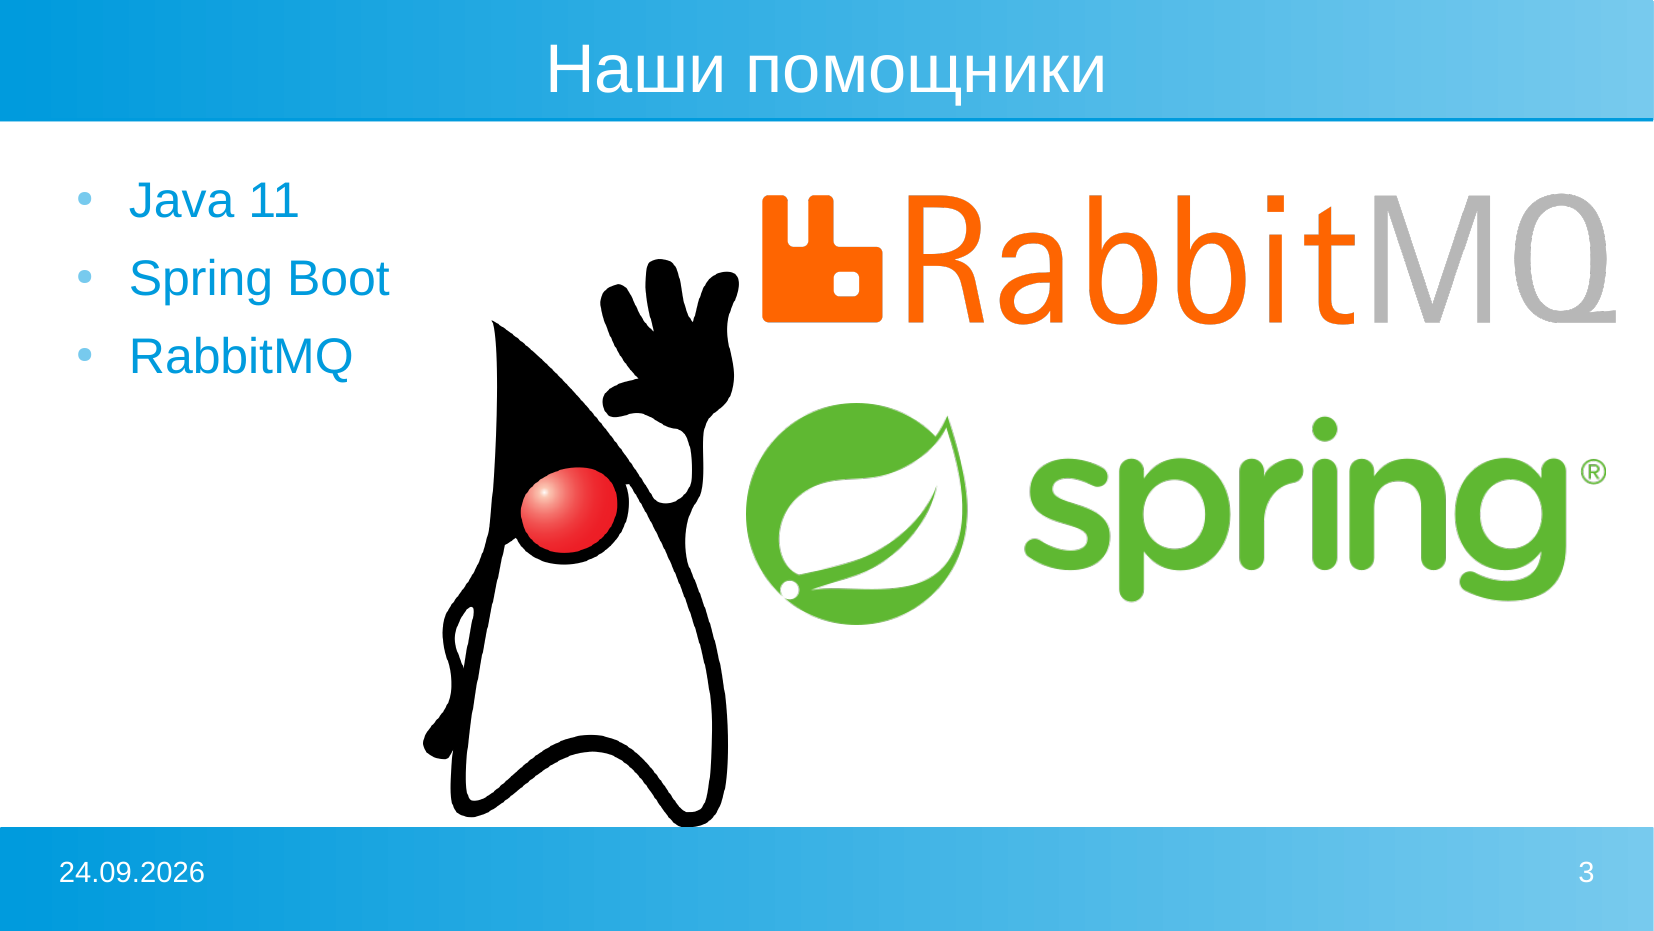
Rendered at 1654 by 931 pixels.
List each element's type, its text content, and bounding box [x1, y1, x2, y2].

picture [762, 193, 1619, 328]
list Java 11 Spring Boot RabbitMQ [58, 172, 1594, 764]
picture [423, 259, 739, 827]
title Наши помощники [59, 29, 1595, 108]
picture [746, 403, 1606, 625]
